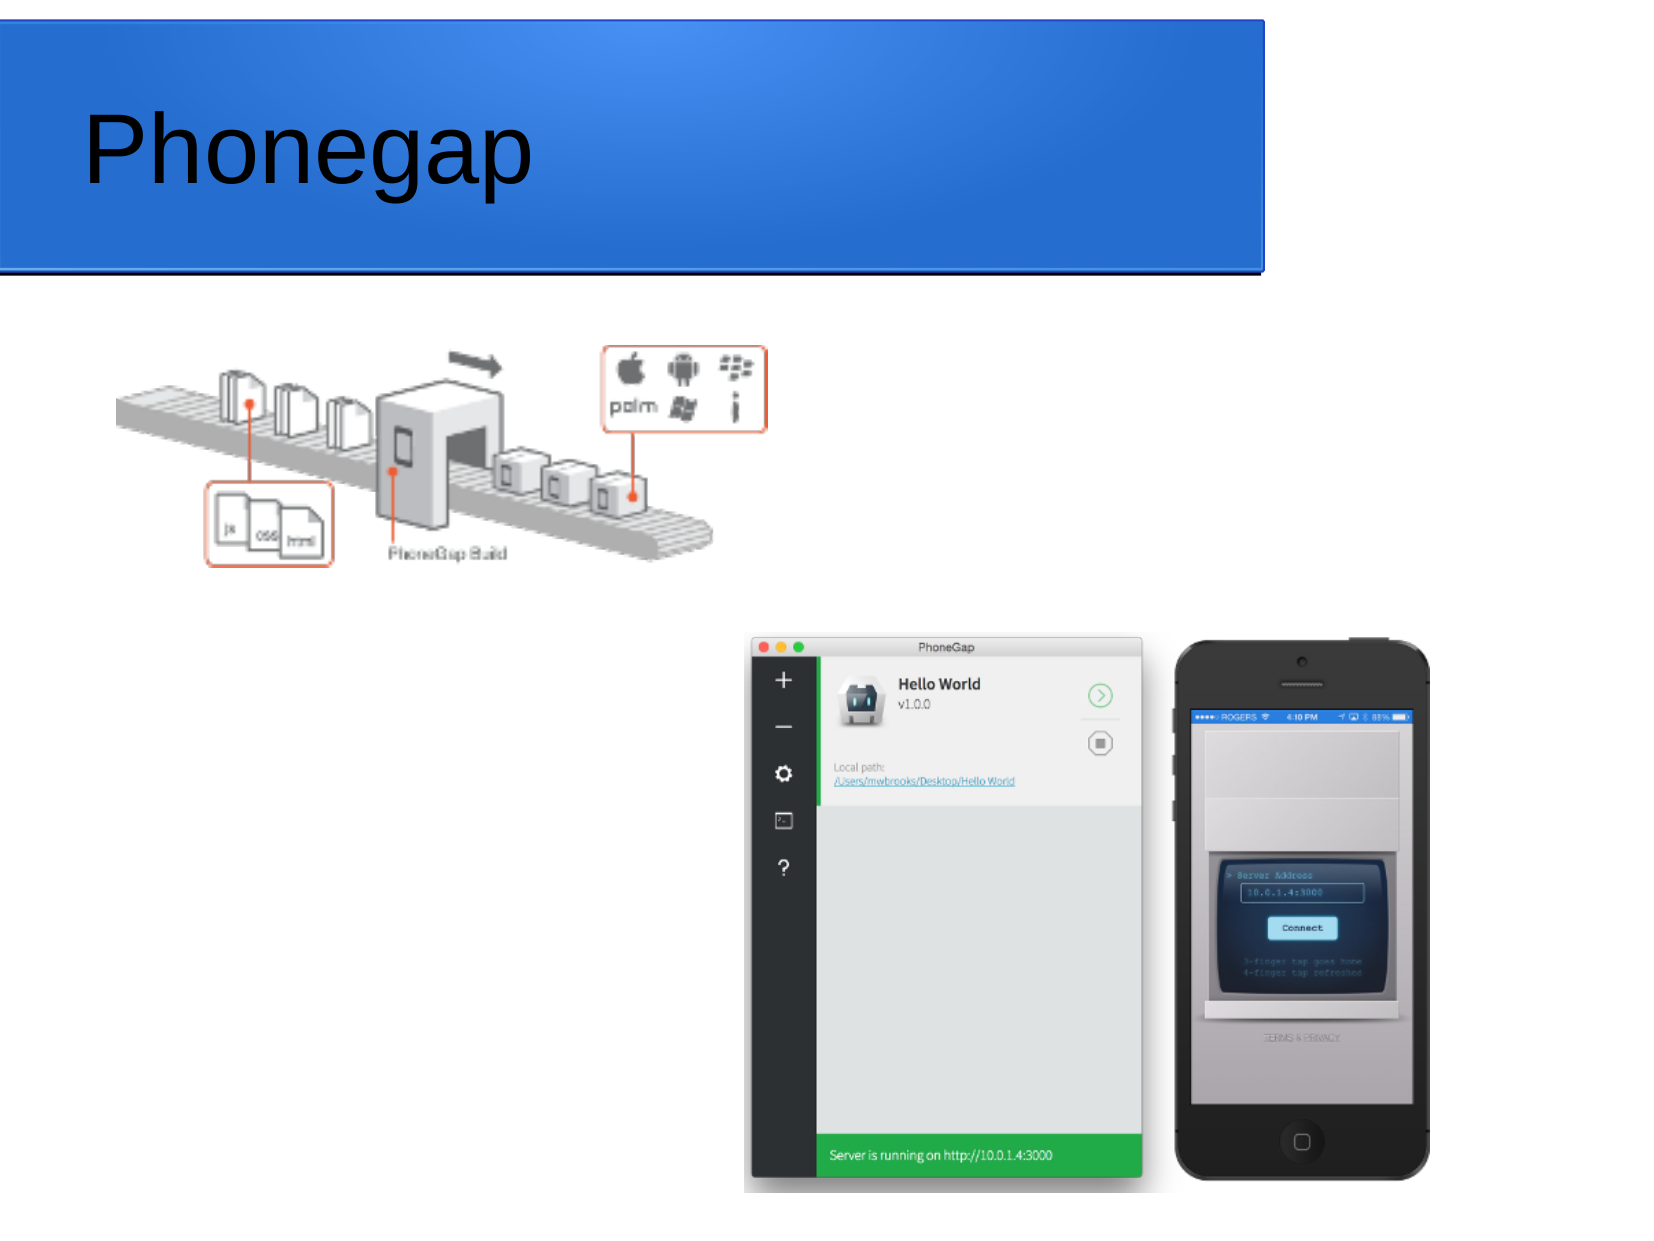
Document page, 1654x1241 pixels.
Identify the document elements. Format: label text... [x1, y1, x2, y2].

picture [744, 632, 1430, 1193]
title Phonegap [82, 47, 1235, 252]
picture [116, 345, 768, 568]
